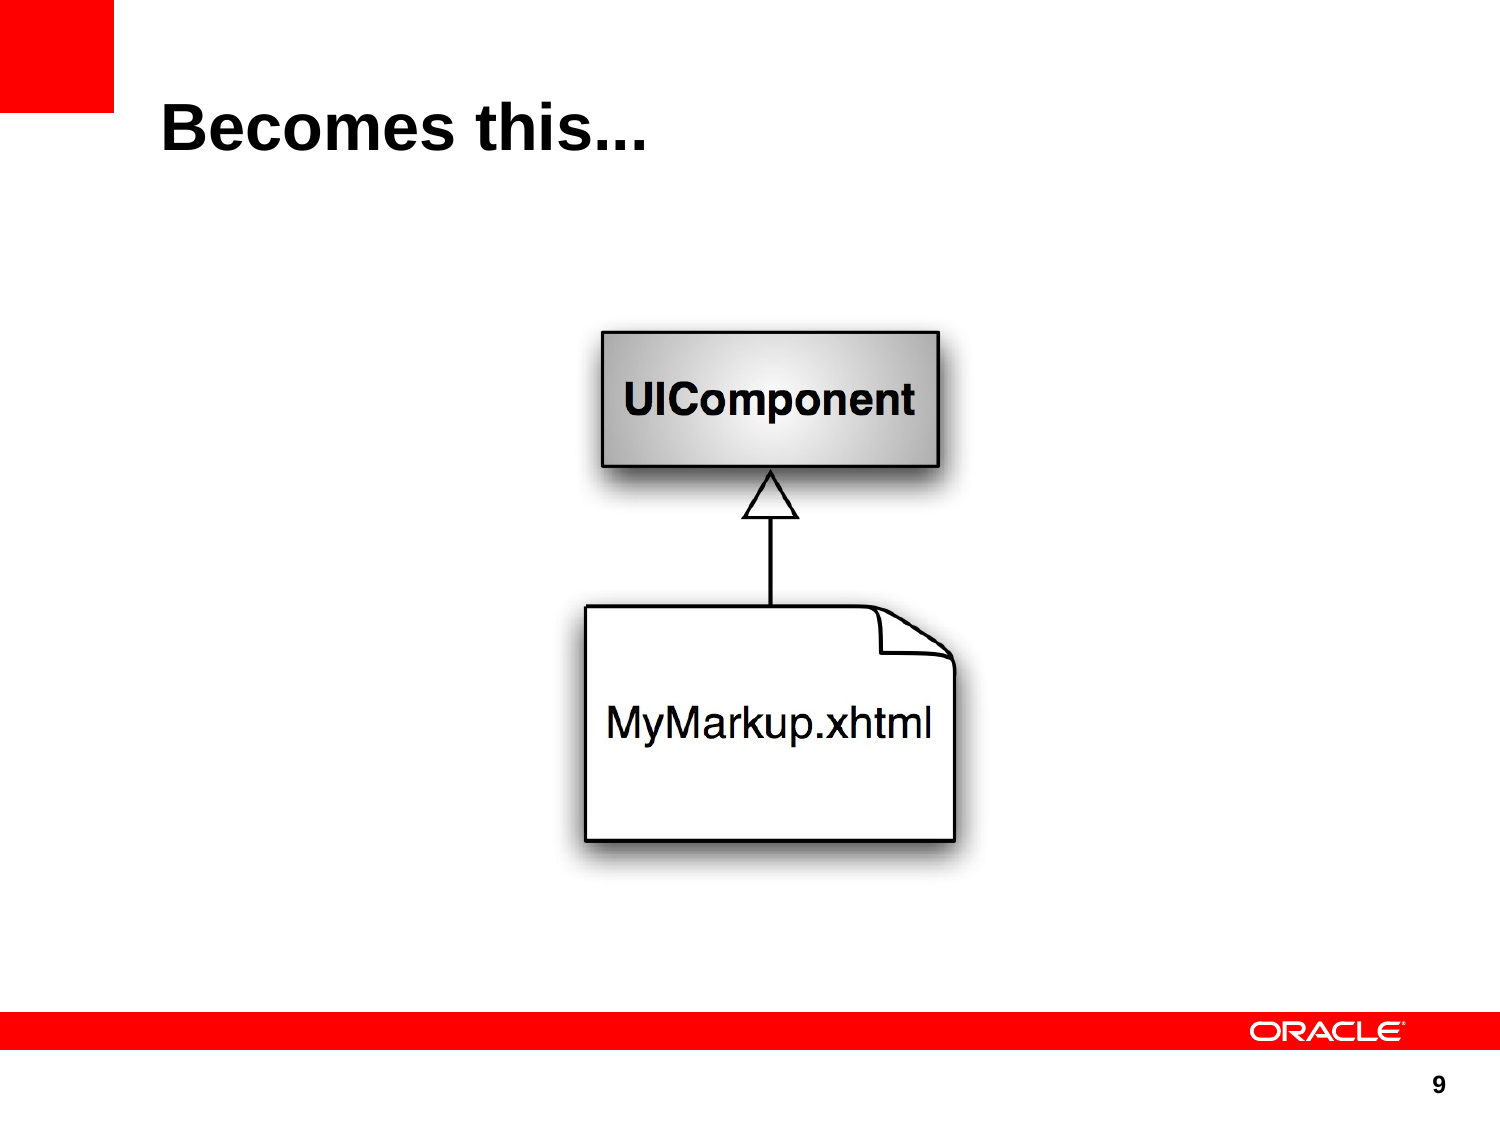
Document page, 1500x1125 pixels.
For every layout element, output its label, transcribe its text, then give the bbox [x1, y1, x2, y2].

picture [544, 306, 996, 895]
picture [0, 1012, 1500, 1050]
picture [0, 0, 114, 113]
title Becomes this... [145, 42, 1390, 213]
